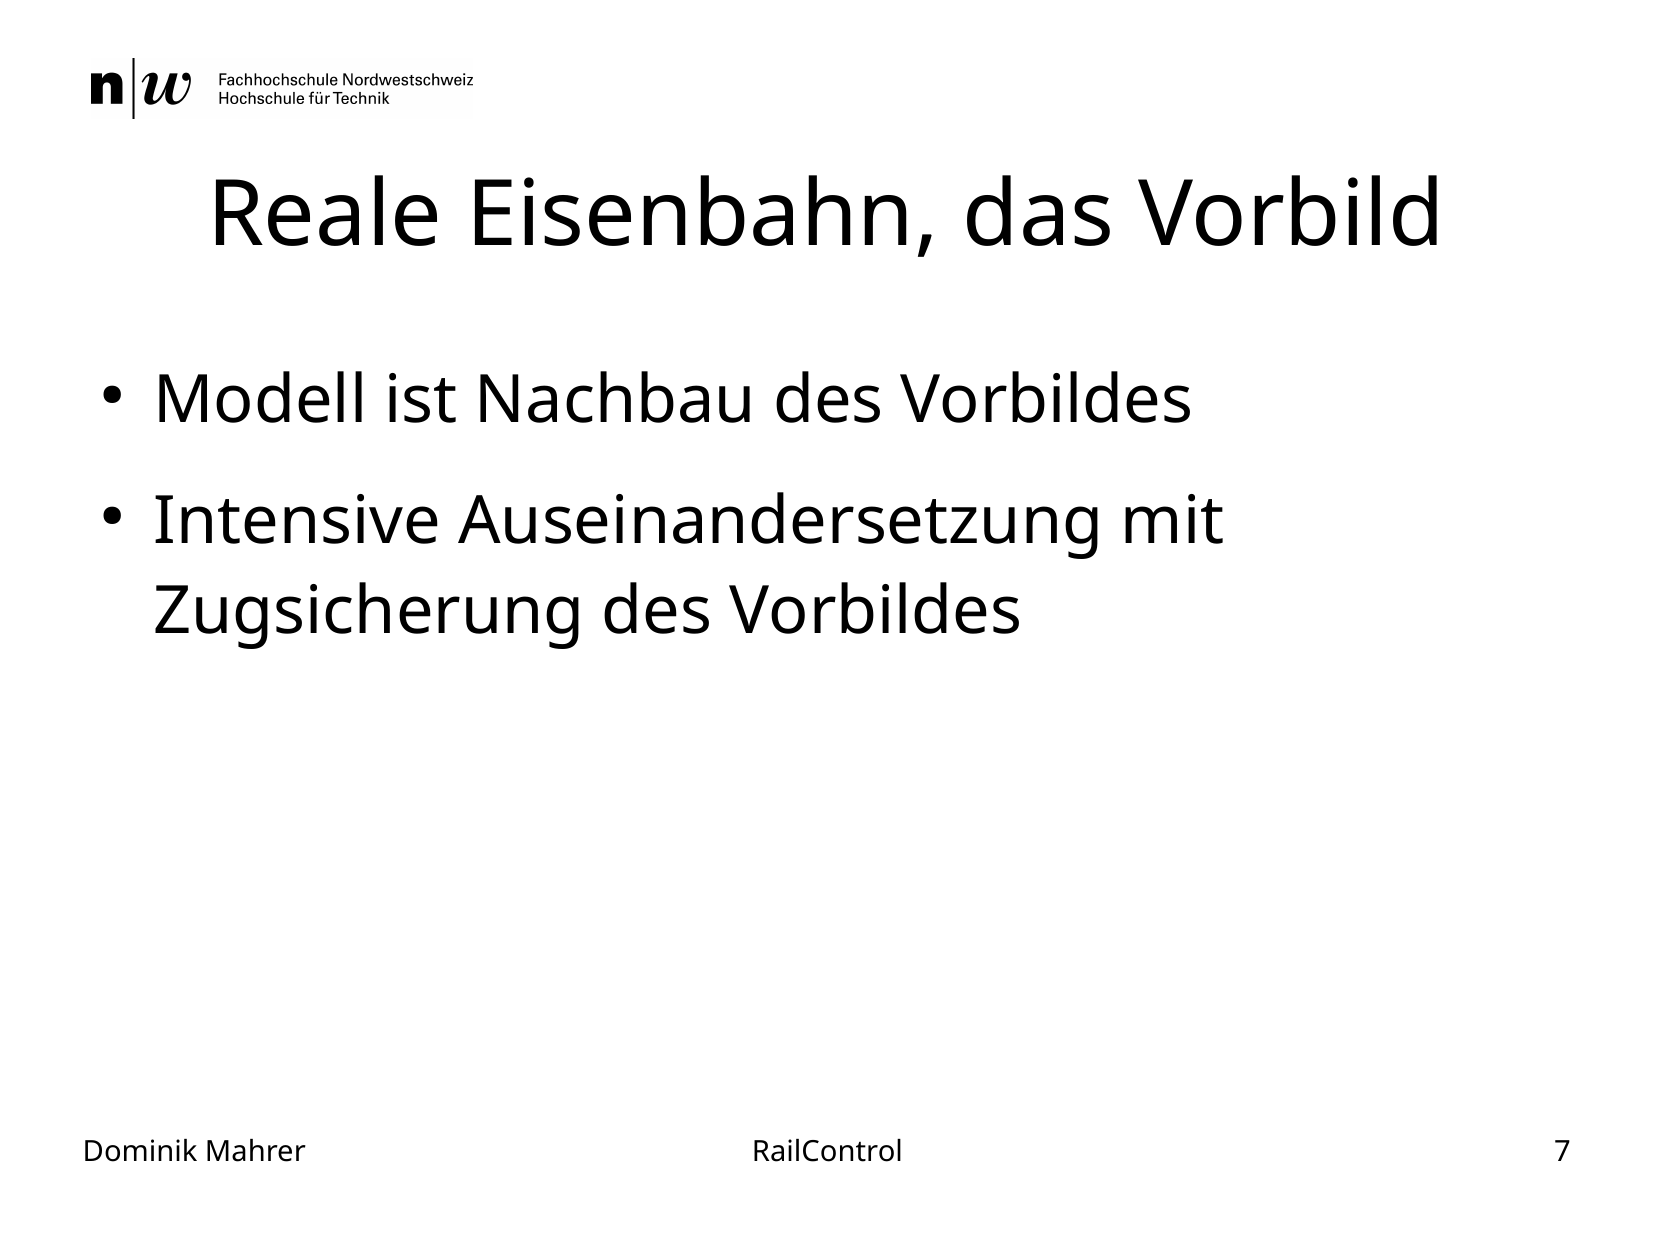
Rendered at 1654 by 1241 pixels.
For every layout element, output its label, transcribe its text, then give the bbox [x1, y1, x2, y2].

title Reale Eisenbahn, das Vorbild [82, 153, 1571, 267]
picture [91, 58, 473, 119]
list Modell ist Nachbau des Vorbildes Intensive Auseinandersetzung mit Zugsicherung des Vorbildes [82, 351, 1571, 1063]
